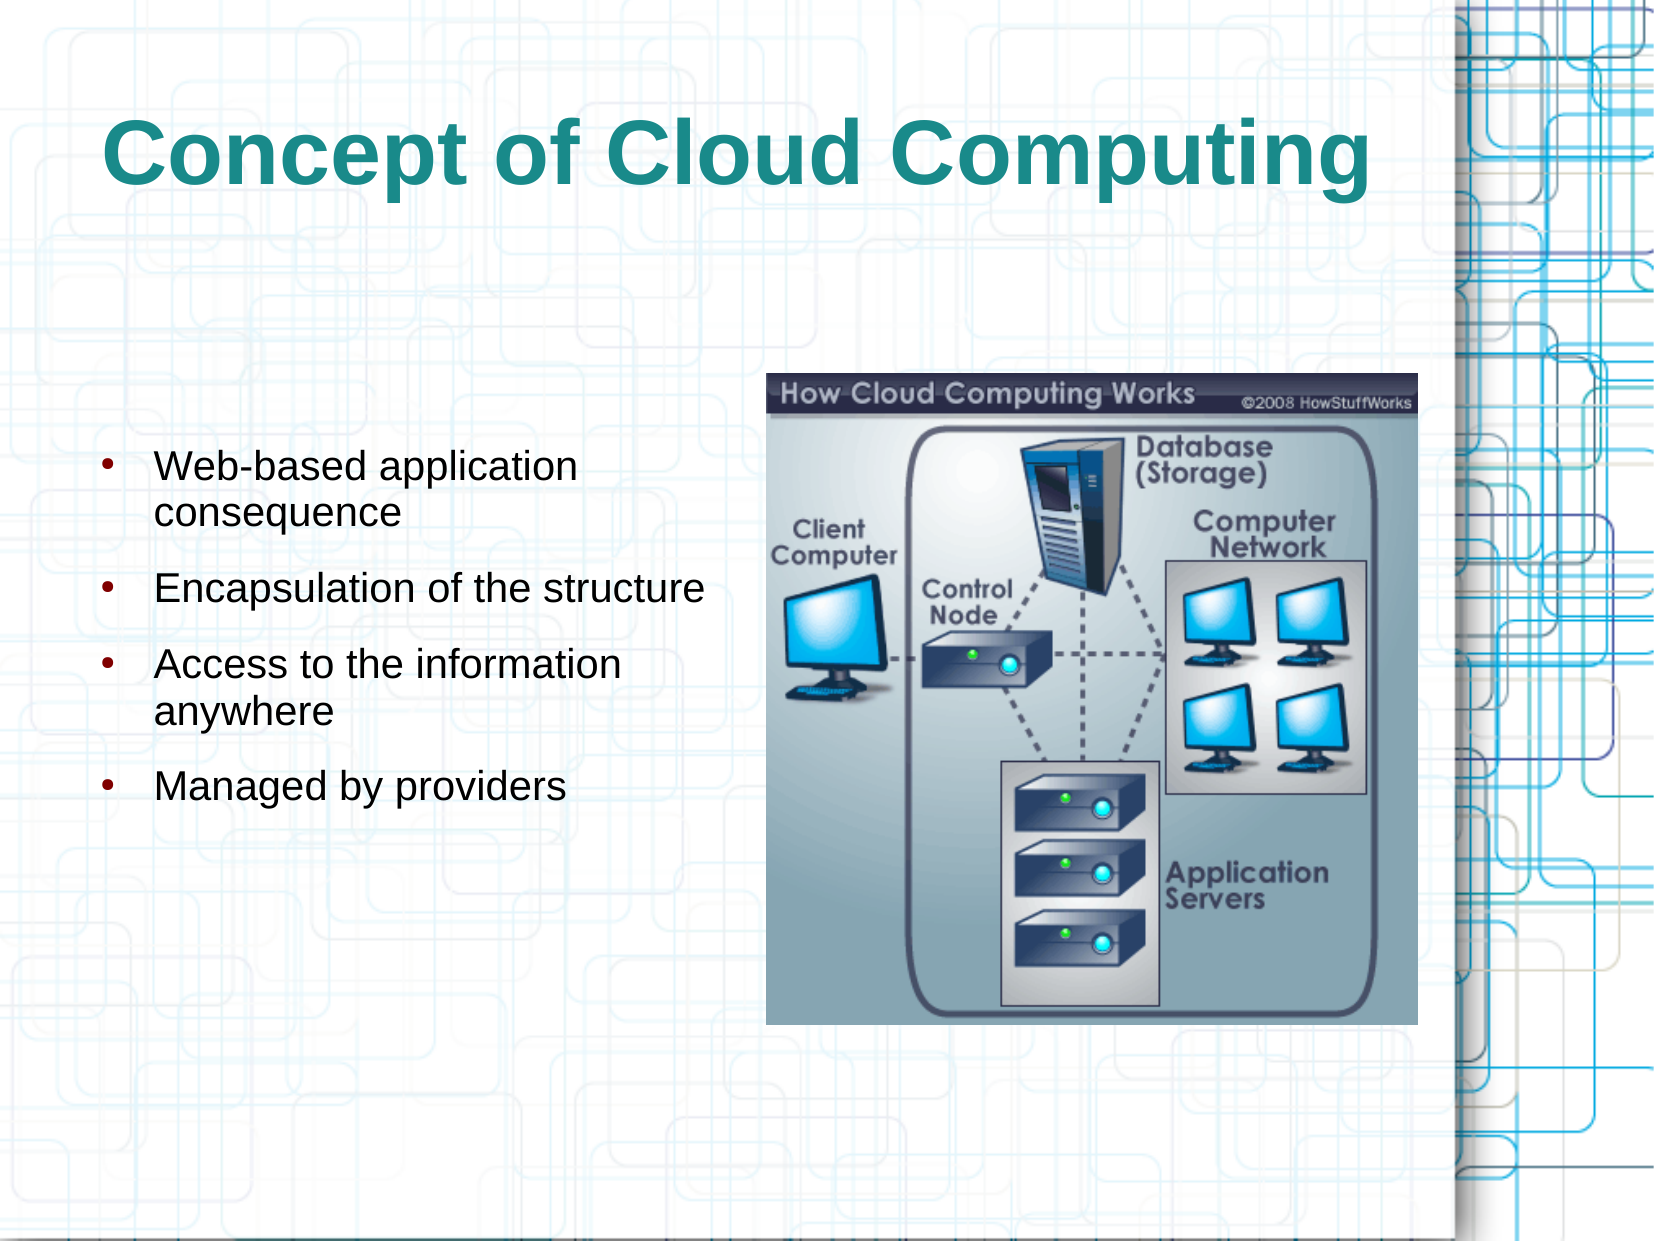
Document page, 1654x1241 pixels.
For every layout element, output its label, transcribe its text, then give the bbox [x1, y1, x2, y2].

title Concept of Cloud Computing [59, 49, 1418, 257]
list Web-based application consequence Encapsulation of the structure Access to the information anywhere Managed by providers [82, 290, 734, 1109]
picture [0, 0, 1654, 1241]
